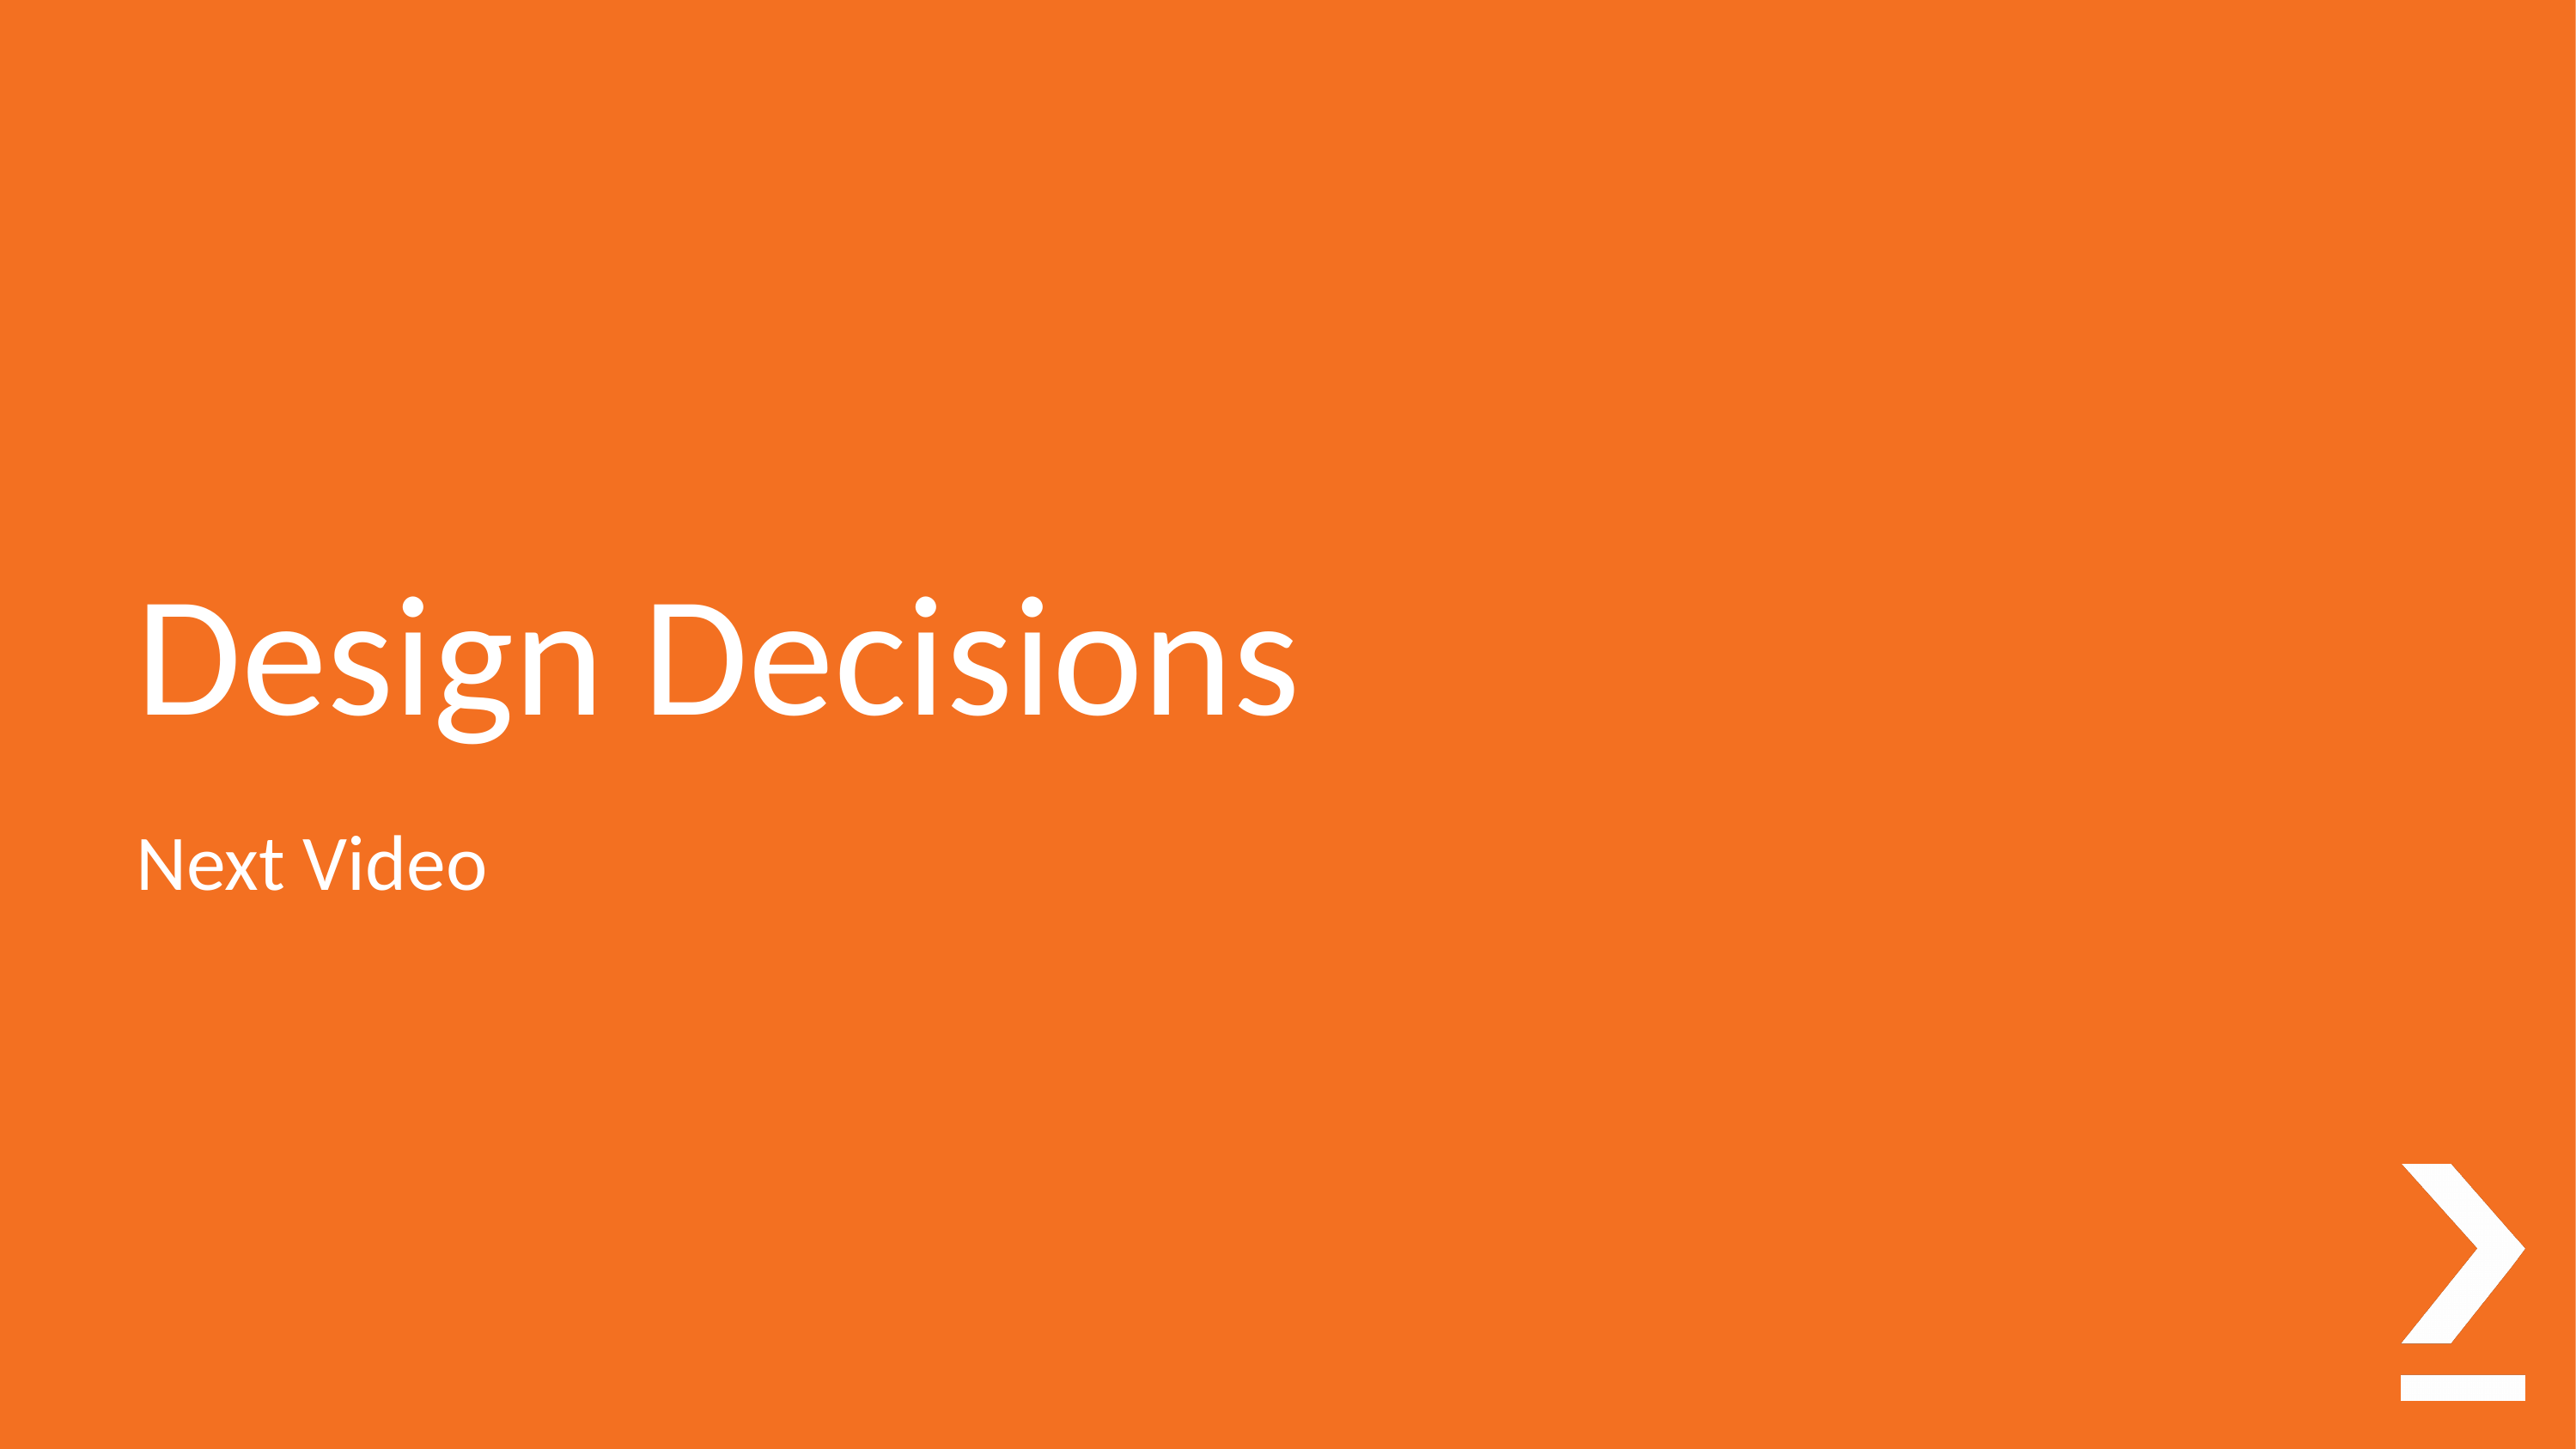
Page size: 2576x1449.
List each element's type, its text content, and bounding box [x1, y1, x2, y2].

subtitle Next Video [110, 785, 2427, 908]
title Design Decisions [110, 512, 2427, 776]
picture [2401, 1164, 2525, 1401]
